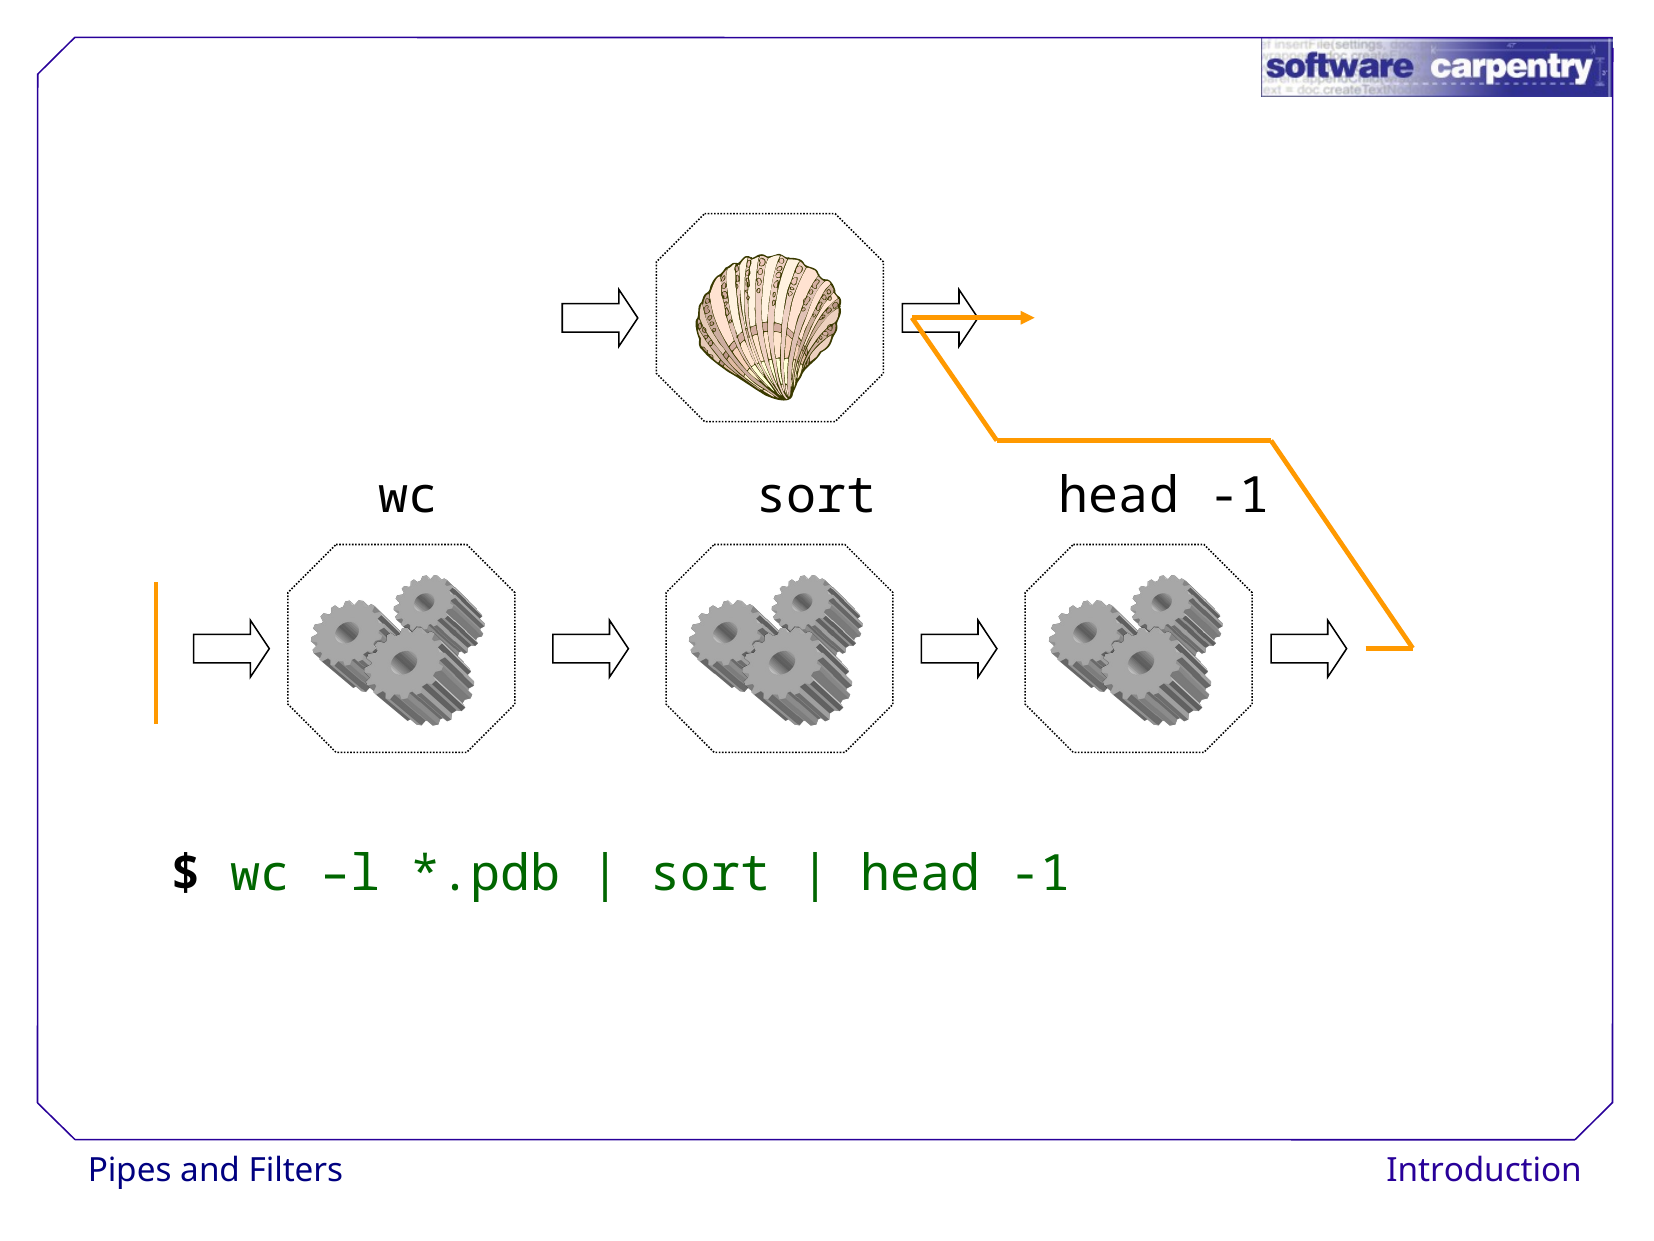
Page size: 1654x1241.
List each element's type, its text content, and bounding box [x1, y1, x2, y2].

text_box [1050, 576, 1222, 725]
text_box [690, 576, 862, 725]
text_box [312, 576, 484, 725]
picture [1261, 39, 1613, 97]
text_box head -1 [1044, 443, 1234, 535]
text_box wc [363, 440, 444, 535]
text_box sort [741, 440, 823, 535]
picture [694, 251, 843, 405]
text_box $ wc –l *.pdb | sort | head -1 [155, 818, 960, 1112]
